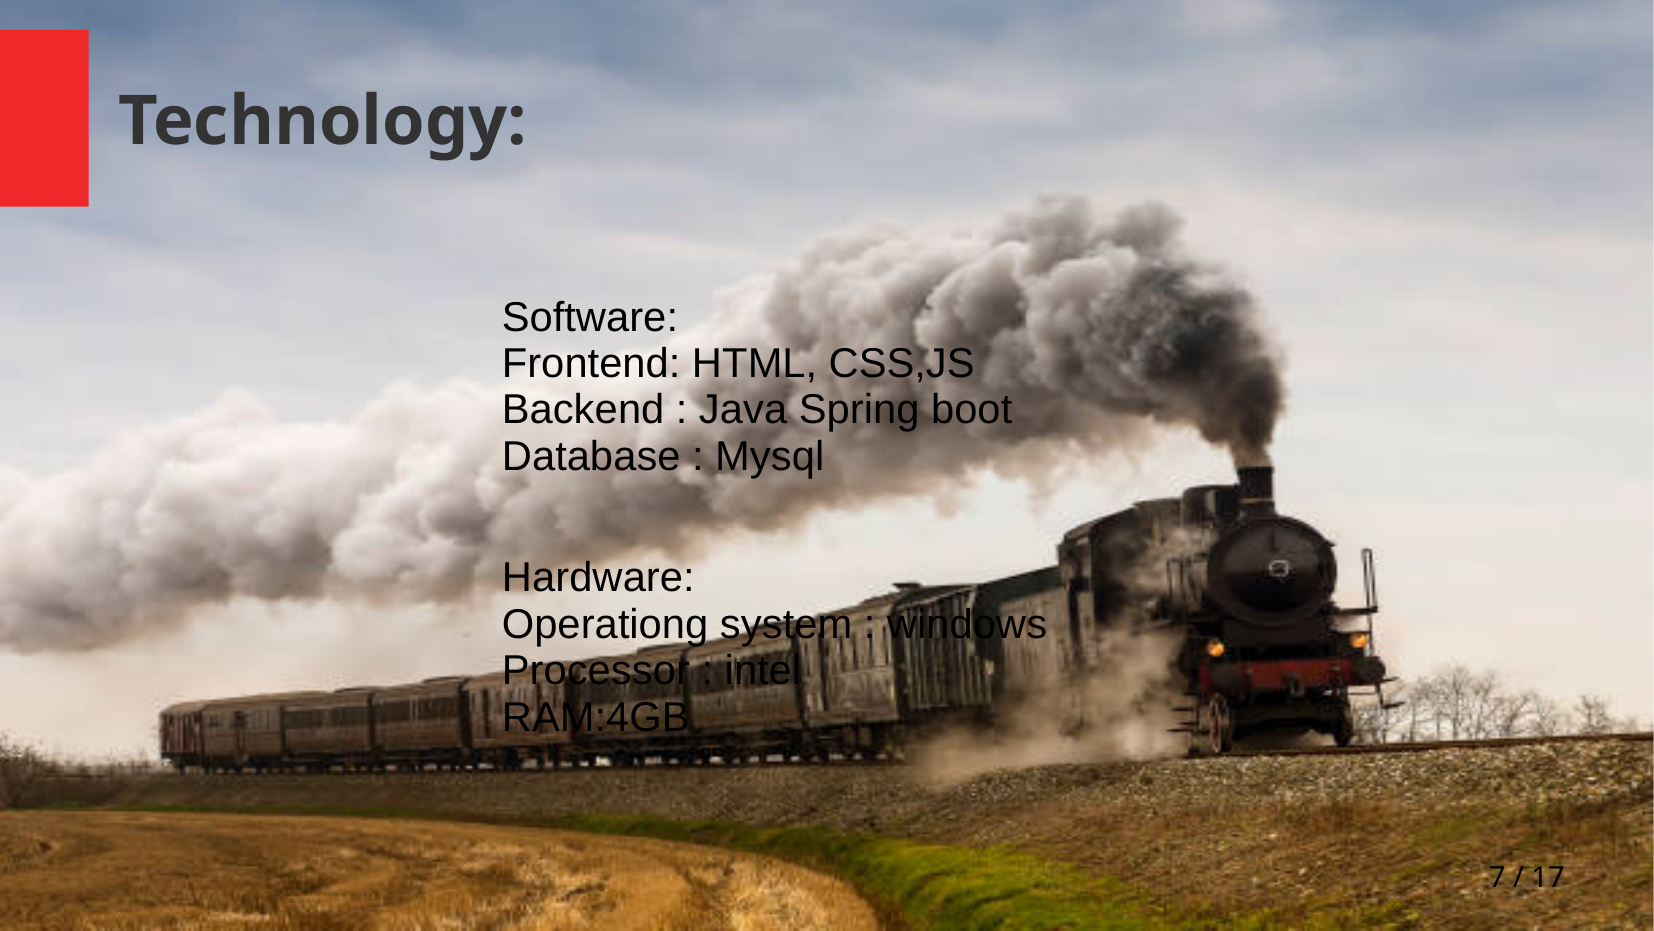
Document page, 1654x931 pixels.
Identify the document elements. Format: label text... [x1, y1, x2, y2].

title Technology: [118, 29, 1595, 207]
picture [0, 0, 1654, 931]
subtitle Software: Frontend: HTML, CSS,JS Backend : Java Spring boot Database : Mysql Hardware: Operationg system : windows Processor : intel RAM:4GB [501, 235, 1595, 798]
